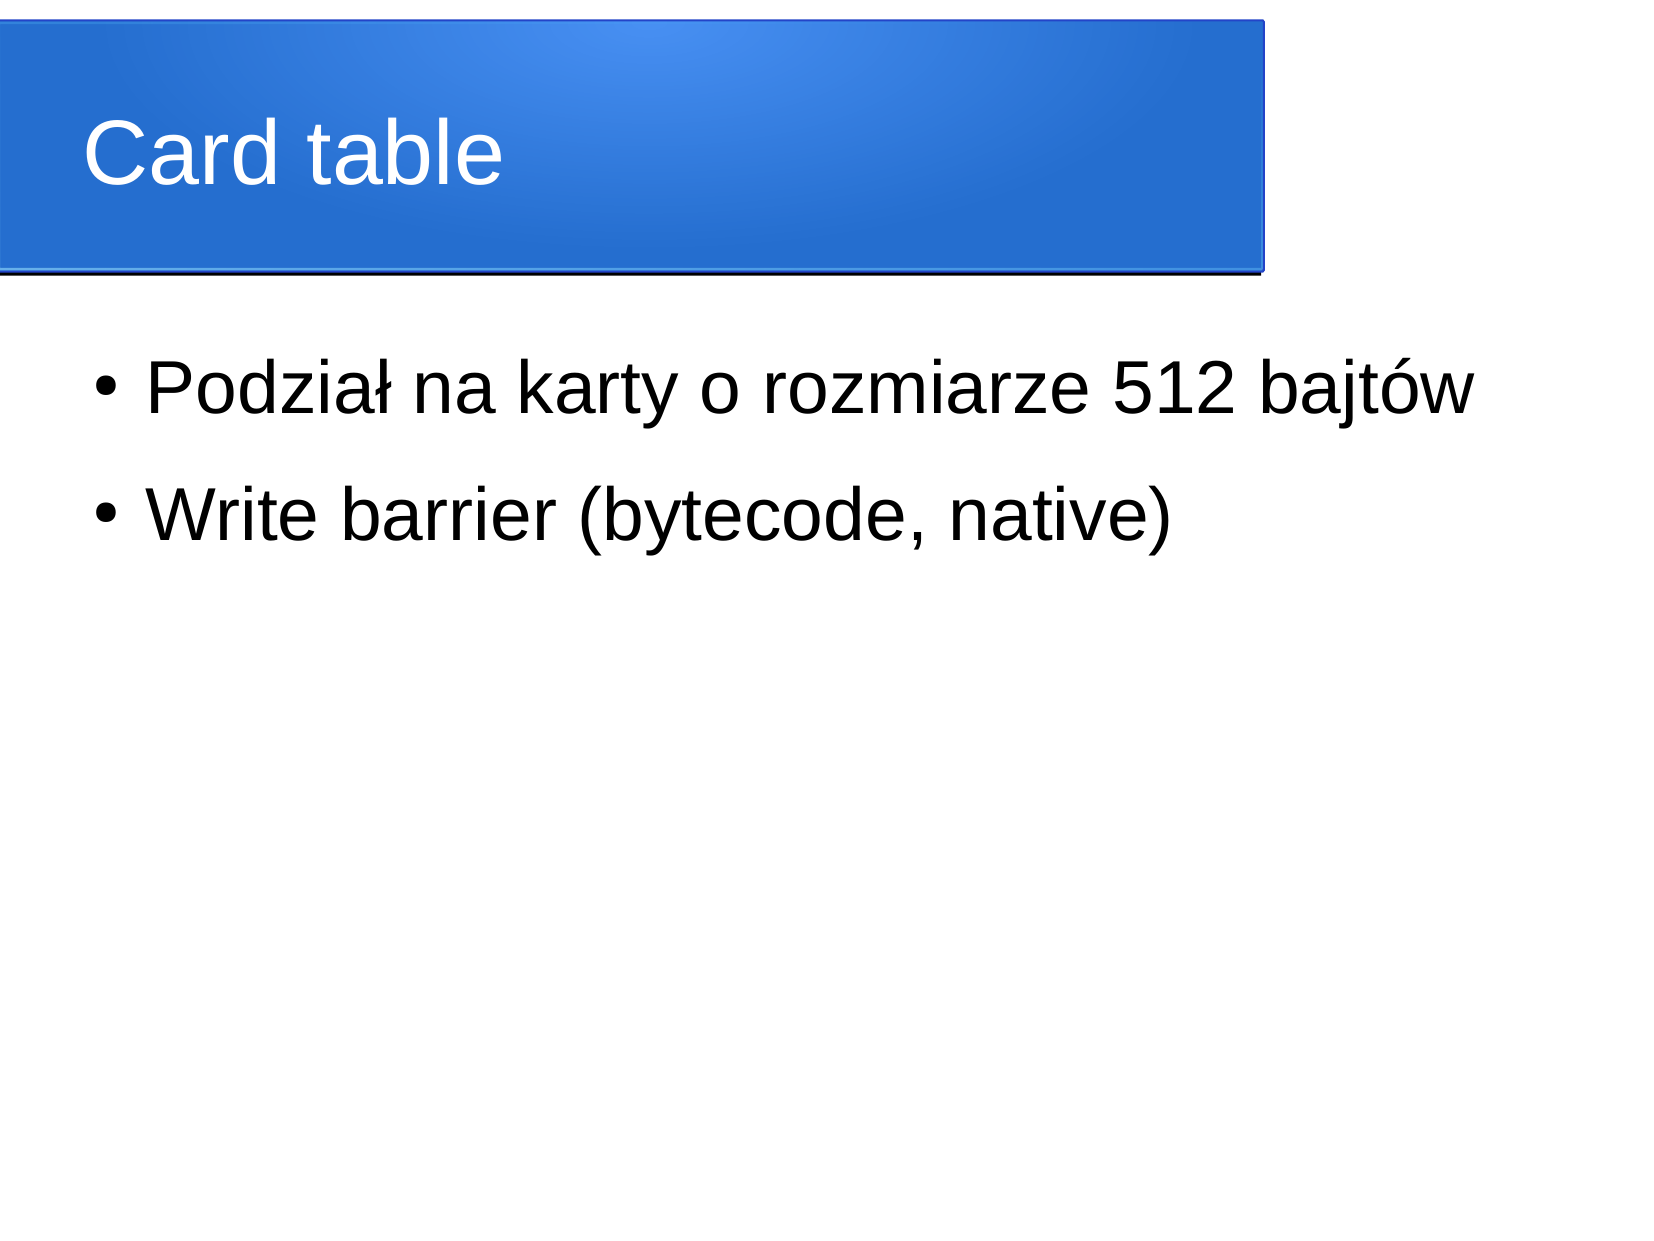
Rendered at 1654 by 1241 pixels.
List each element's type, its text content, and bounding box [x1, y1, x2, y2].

title Card table [82, 49, 1250, 257]
list Podział na karty o rozmiarze 512 bajtów Write barrier (bytecode, native) [75, 345, 1531, 1066]
